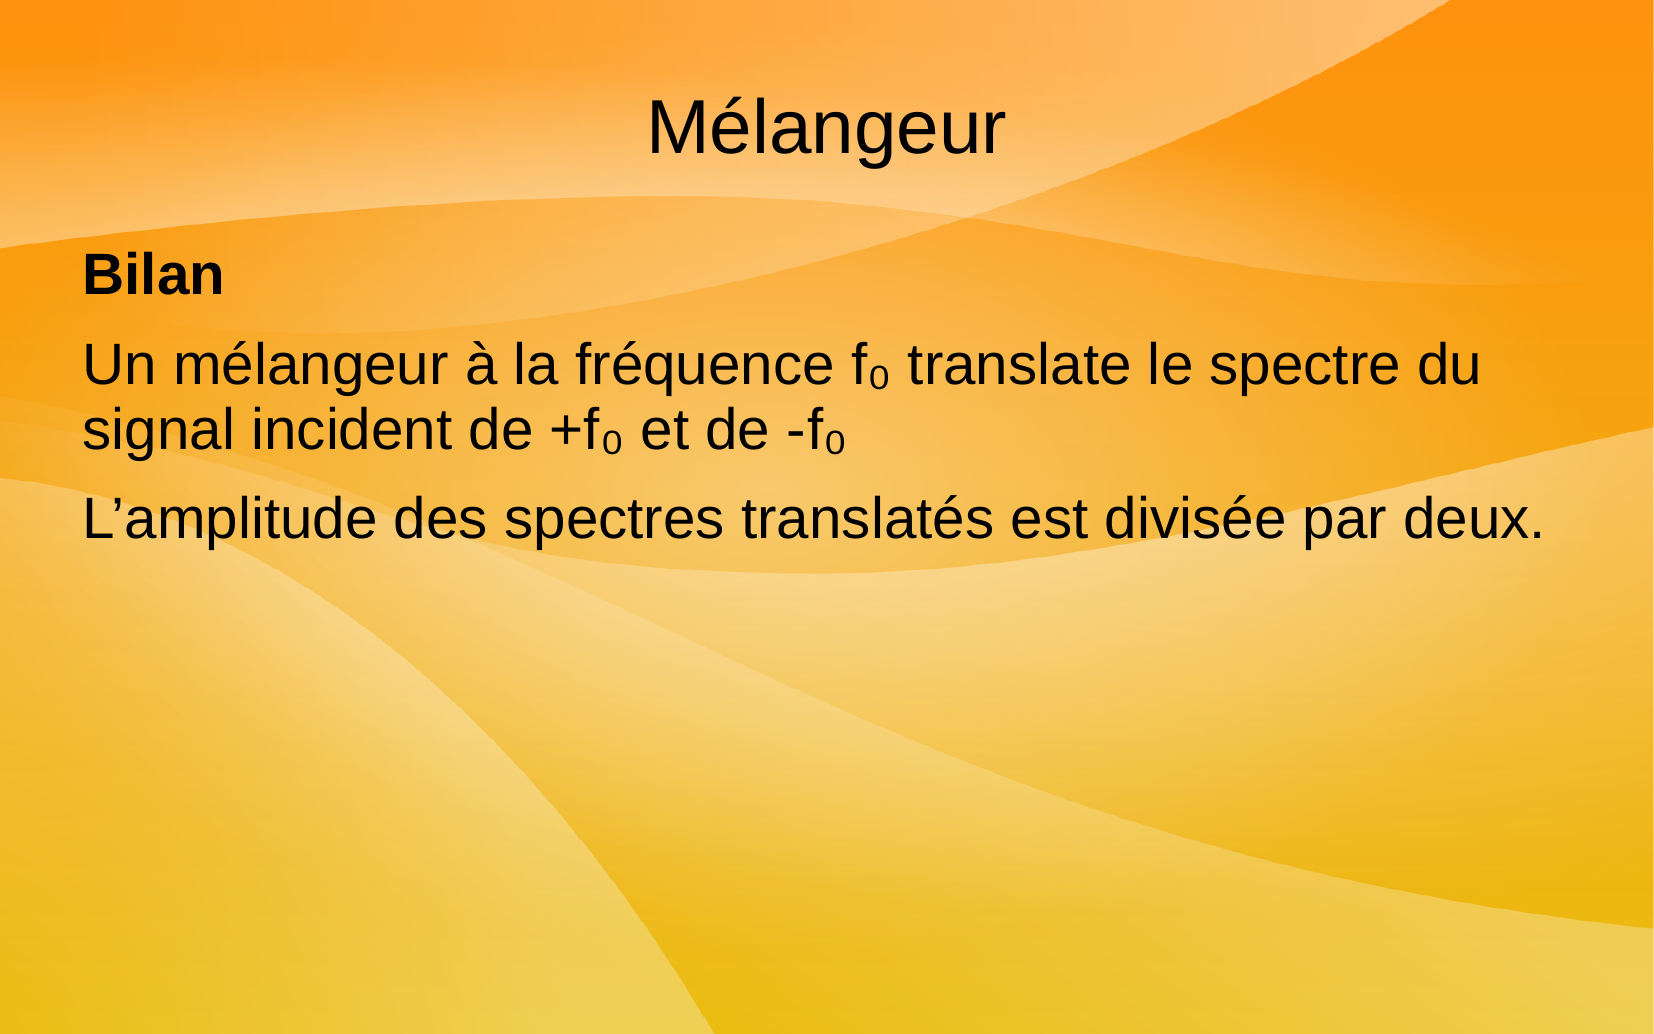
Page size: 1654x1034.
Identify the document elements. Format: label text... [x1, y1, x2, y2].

title Mélangeur [82, 41, 1571, 214]
picture [0, 0, 1654, 1034]
list Bilan Un mélangeur à la fréquence f₀ translate le spectre du signal incident de +f₀ et de -f₀ L’amplitude des spectres translatés est divisée par deux. [82, 241, 1571, 940]
